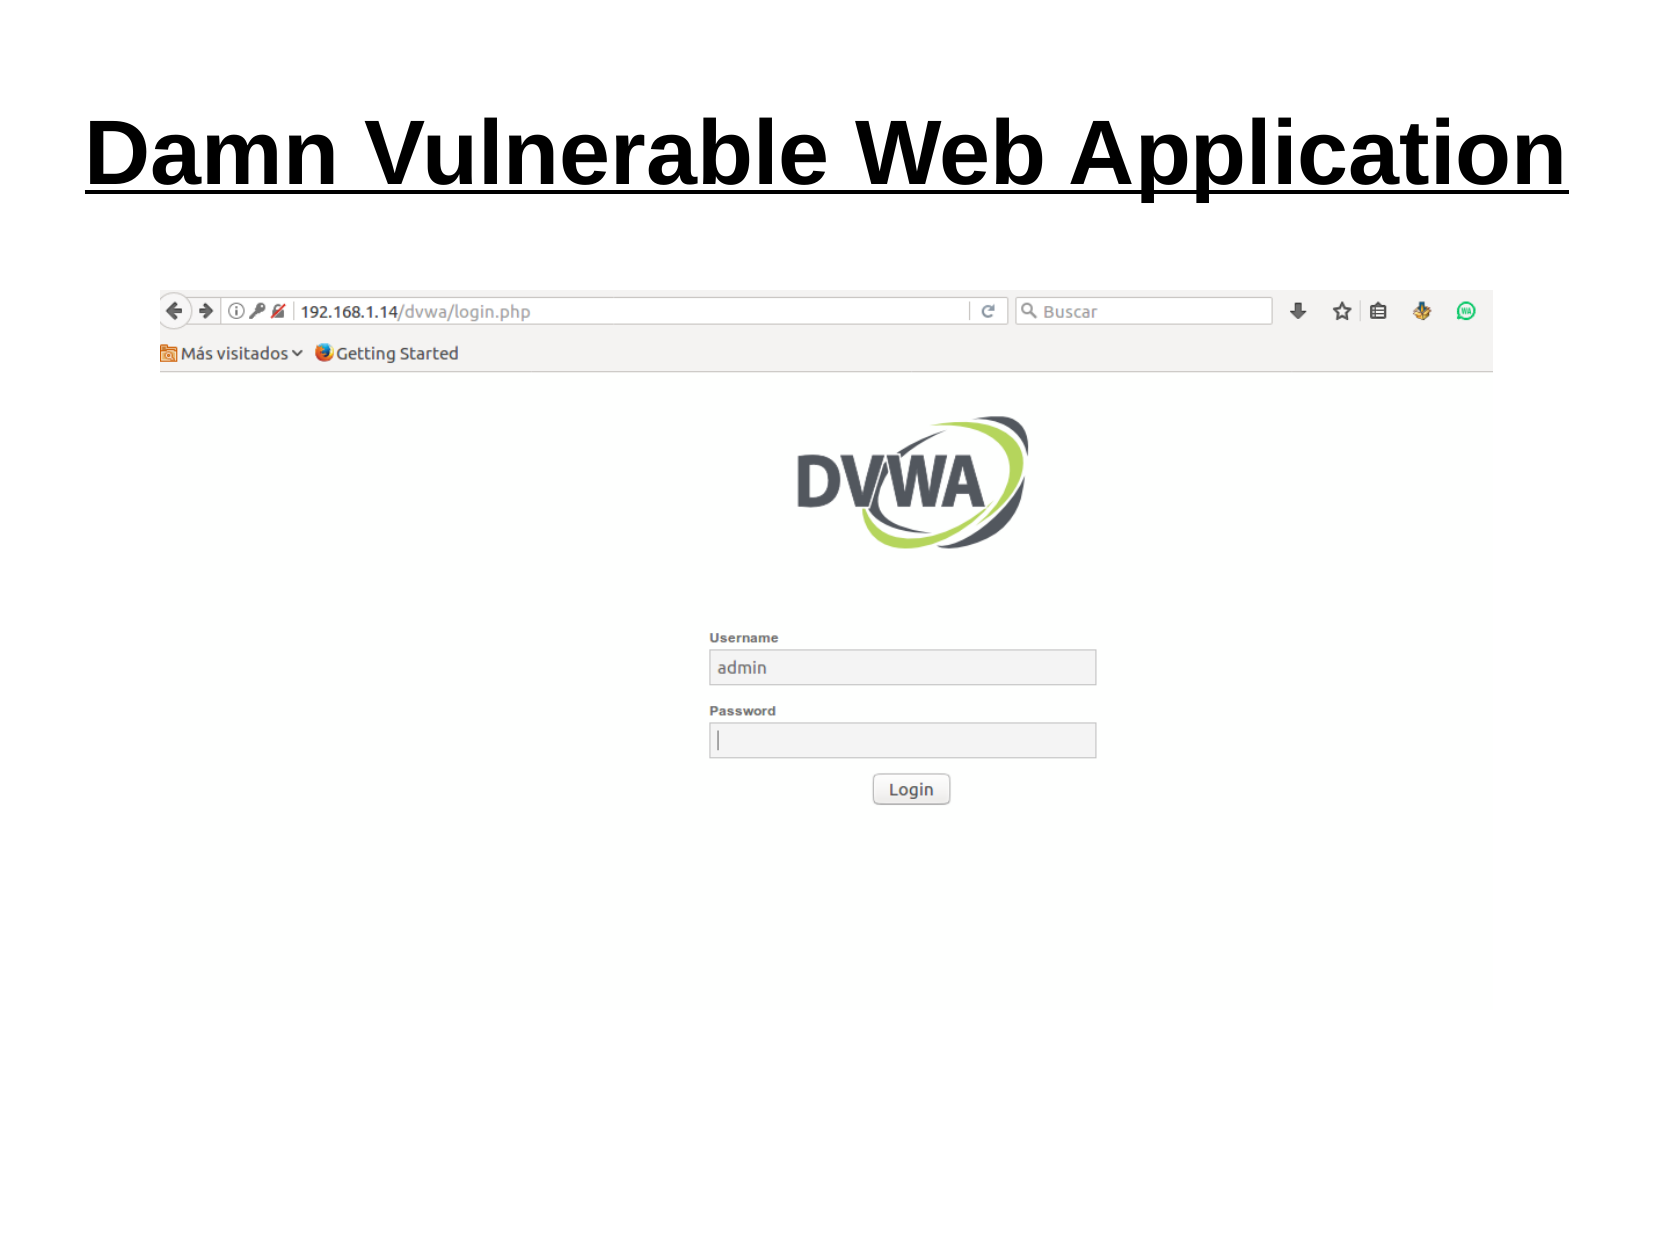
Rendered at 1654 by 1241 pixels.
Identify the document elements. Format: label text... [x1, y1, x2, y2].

picture [160, 290, 1493, 1010]
title Damn Vulnerable Web Application [82, 49, 1571, 257]
